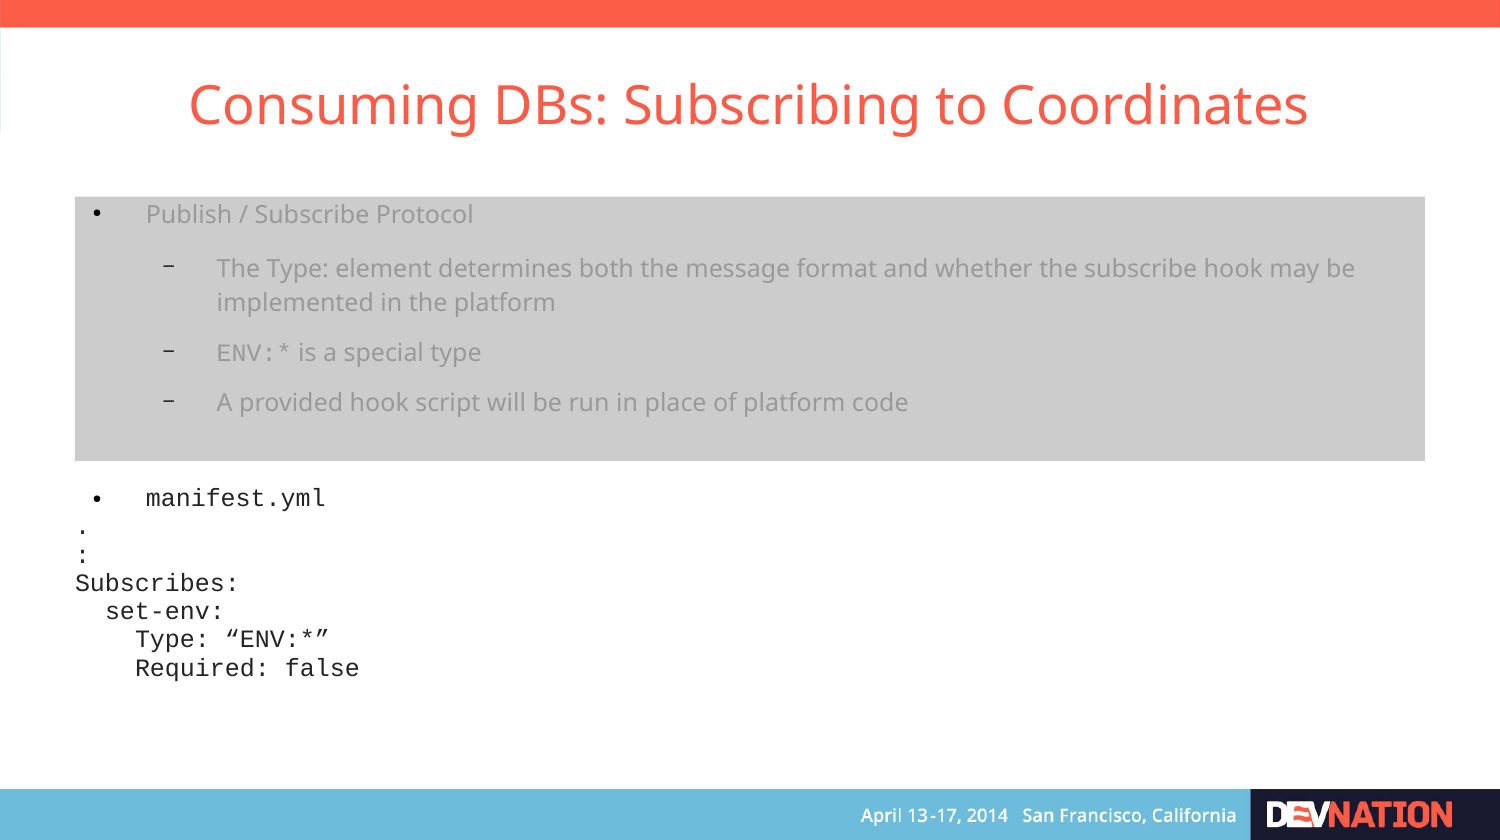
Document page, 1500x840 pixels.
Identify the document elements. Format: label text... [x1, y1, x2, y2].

list manifest.yml . : Subscribes: set-env: Type: “ENV:*” Required: false [74, 486, 1425, 751]
title Consuming DBs: Subscribing to Coordinates [74, 33, 1425, 174]
list Publish / Subscribe Protocol The Type: element determines both the message format and whether the subscribe hook may be implemented in the platform ENV:* is a special type A provided hook script will be run in place of platform code [74, 196, 1425, 461]
picture [0, 0, 1500, 840]
